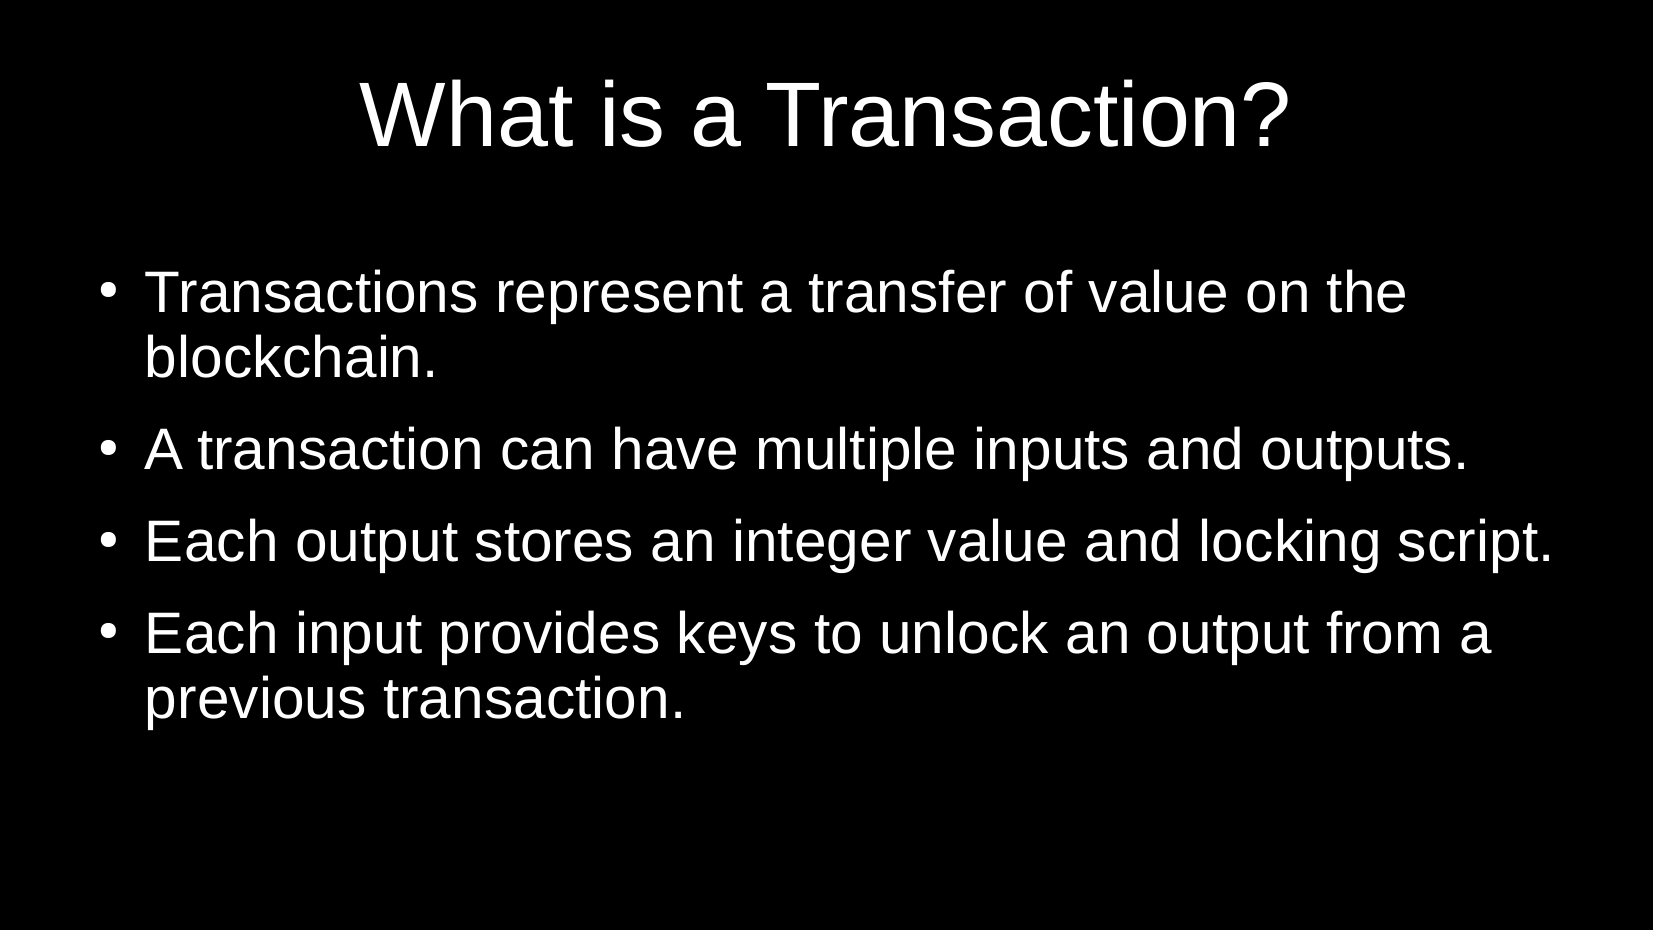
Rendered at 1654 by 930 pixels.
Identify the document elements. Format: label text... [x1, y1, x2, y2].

title What is a Transaction? [82, 37, 1571, 193]
list Transactions represent a transfer of value on the blockchain. A transaction can have multiple inputs and outputs. Each output stores an integer value and locking script. Each input provides keys to unlock an output from a previous transaction. [82, 258, 1571, 799]
